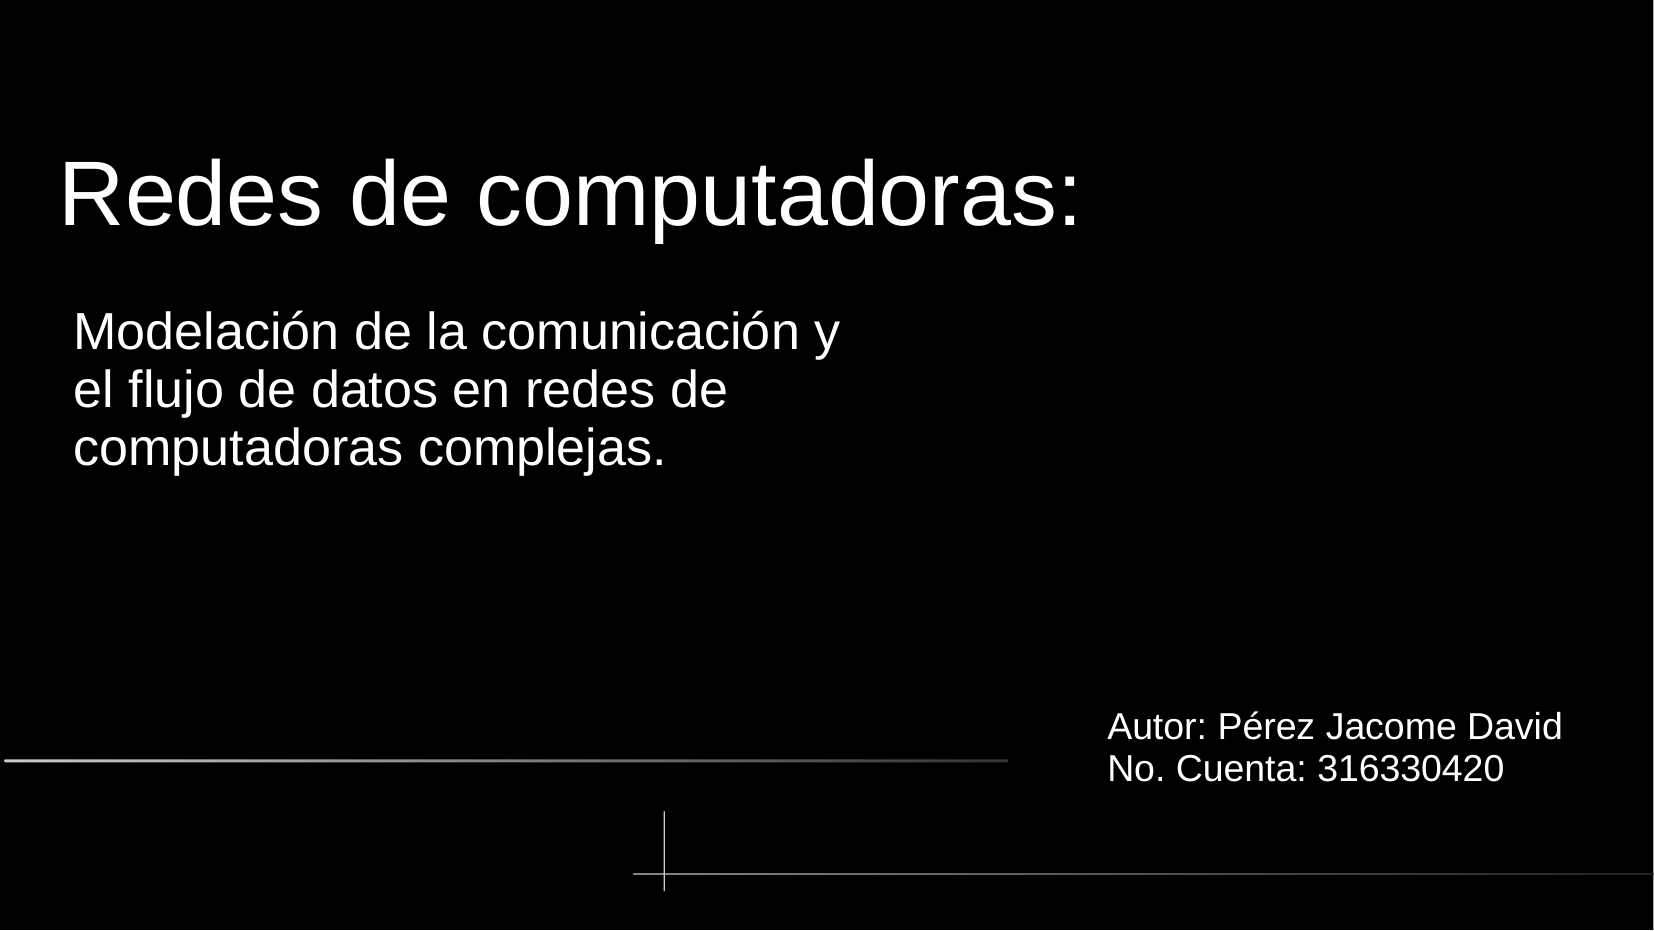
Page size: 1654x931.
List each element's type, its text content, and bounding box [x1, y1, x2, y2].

text_box Modelación de la comunicación y el flujo de datos en redes de computadoras complejas. [59, 295, 886, 532]
title Redes de computadoras: [59, 91, 1300, 296]
text_box Autor: Pérez Jacome David No. Cuenta: 316330420 [1092, 698, 1625, 798]
